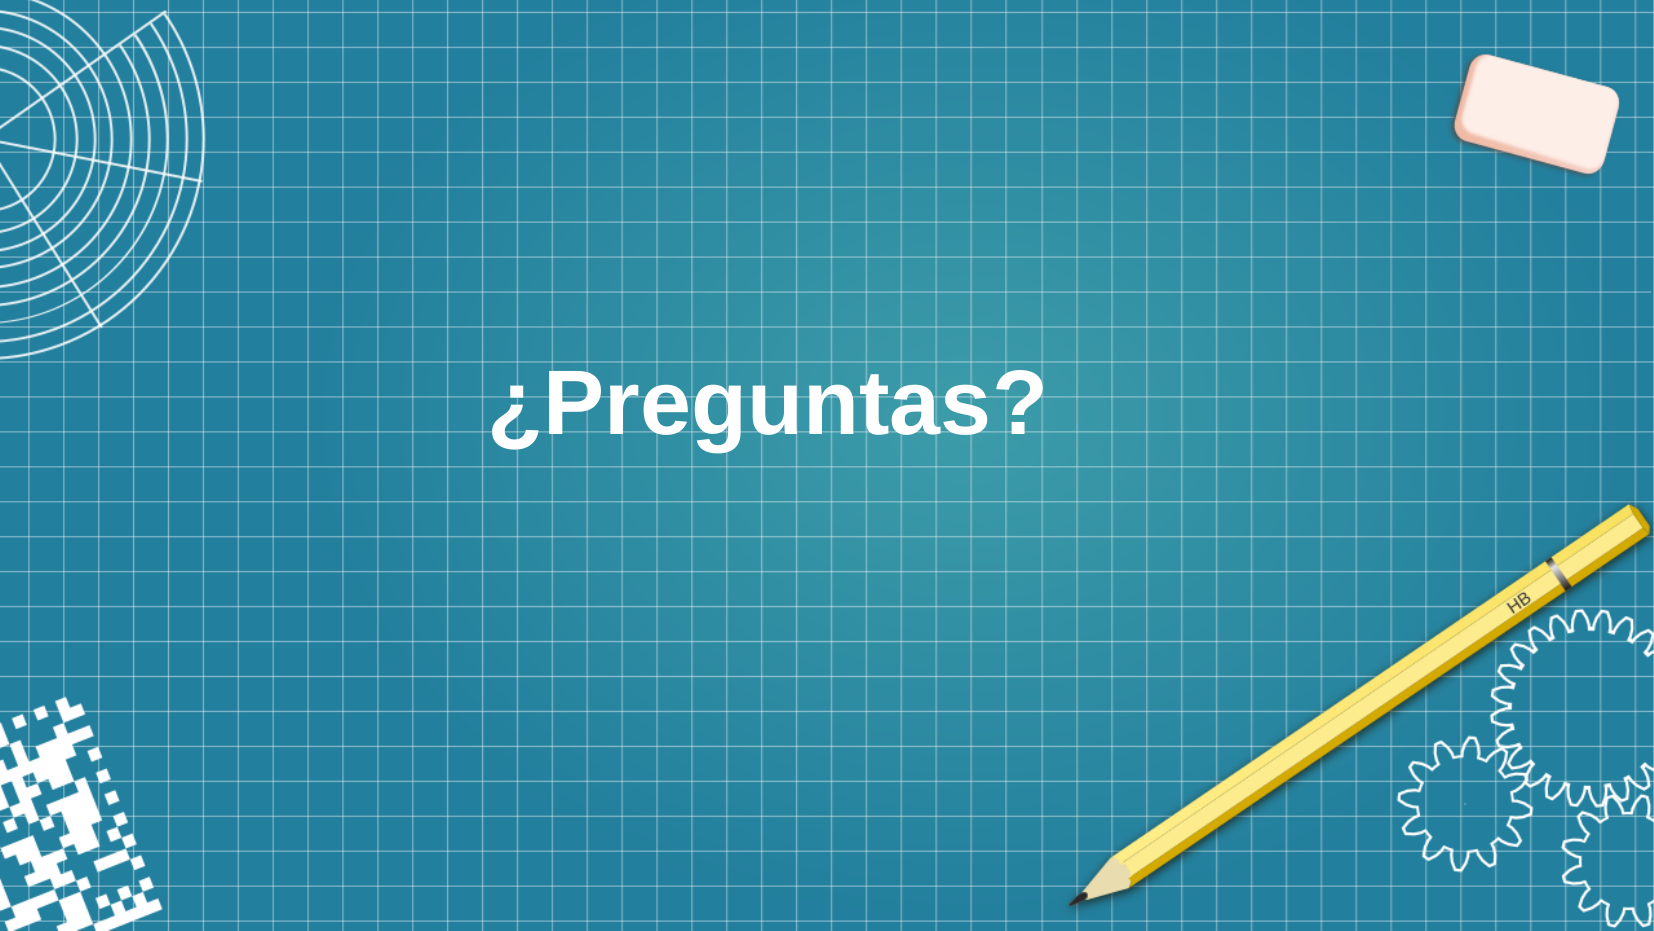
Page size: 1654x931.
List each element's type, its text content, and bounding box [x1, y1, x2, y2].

picture [0, 0, 1654, 931]
title ¿Preguntas? [177, 324, 1359, 481]
